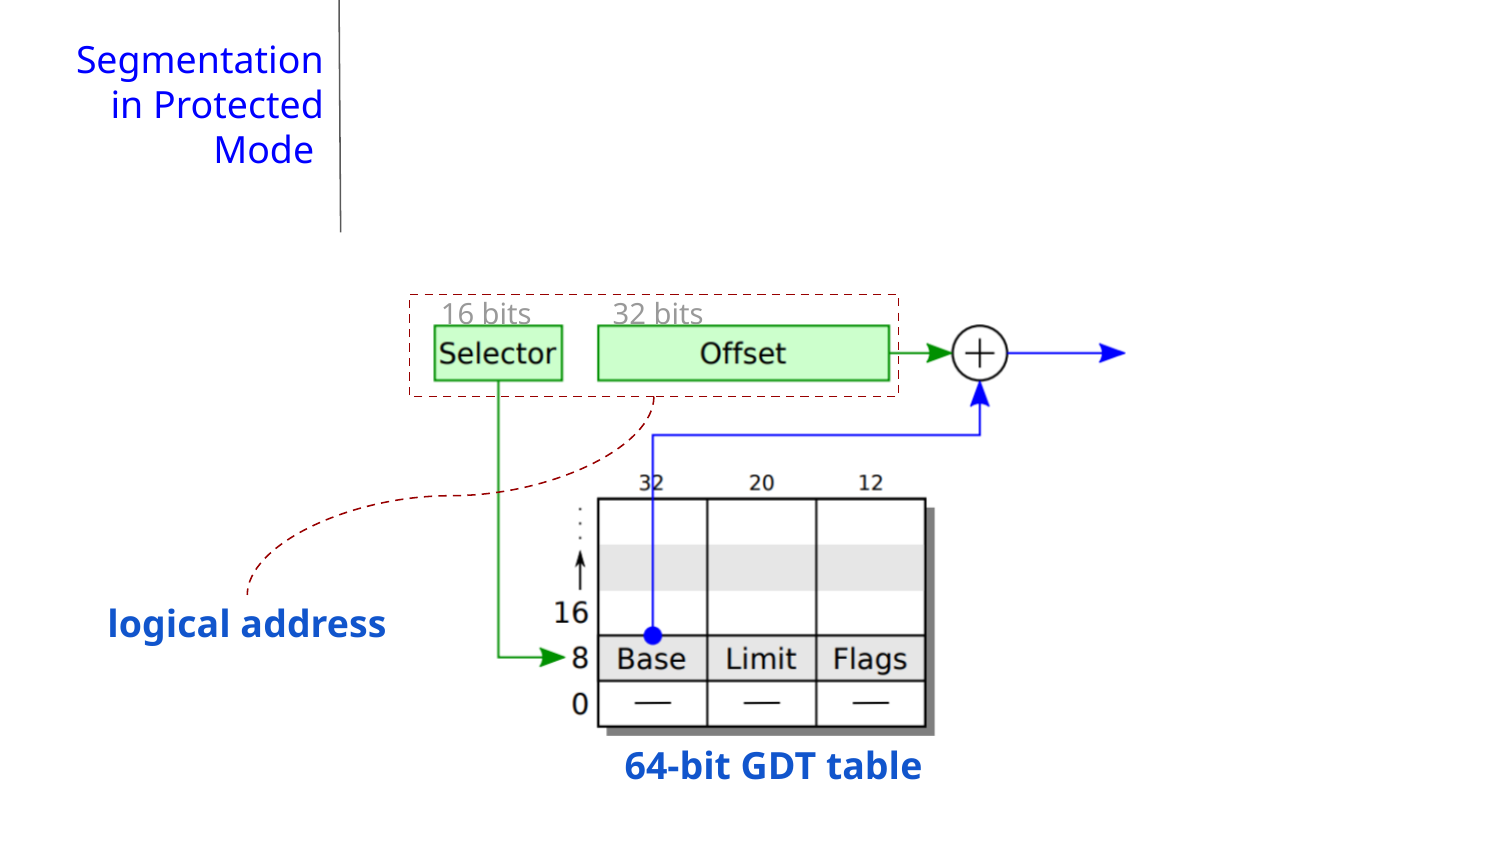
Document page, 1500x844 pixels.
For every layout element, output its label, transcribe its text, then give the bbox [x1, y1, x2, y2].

picture [428, 319, 1138, 737]
text_box 32 bits [597, 294, 721, 332]
text_box logical address [8, 594, 486, 650]
text_box 64-bit GDT table [535, 736, 1012, 792]
text_box Segmentation in Protected Mode [0, 0, 339, 208]
text_box 16 bits [425, 294, 549, 332]
